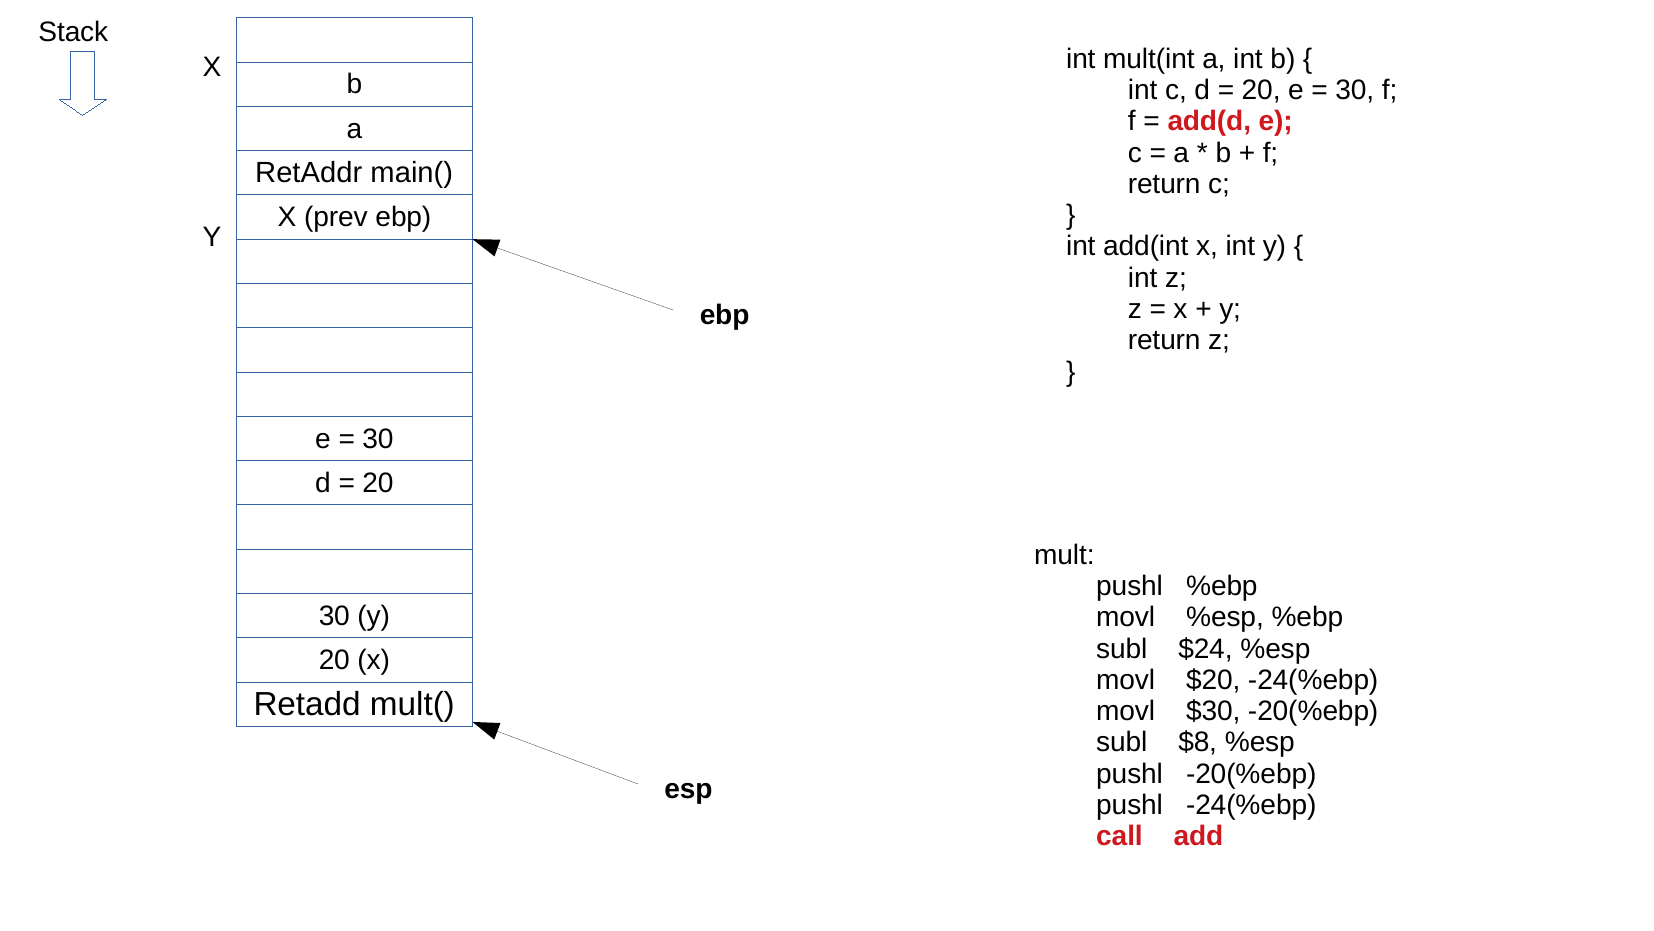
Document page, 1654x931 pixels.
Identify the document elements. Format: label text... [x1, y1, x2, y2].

text_box d = 20 [236, 460, 473, 505]
text_box e = 30 [236, 417, 473, 460]
text_box RetAddr main() [236, 150, 473, 194]
text_box 20 (x) [236, 637, 473, 682]
text_box 30 (y) [236, 593, 473, 637]
text_box X (prev ebp) [236, 194, 473, 239]
text_box mult: pushl %ebp movl %esp, %ebp subl $24, %esp movl $20, -24(%ebp) movl $30, -20(%ebp) subl $8, %esp pushl -20(%ebp) pushl -24(%ebp) call add [1019, 531, 1512, 860]
text_box int mult(int a, int b) { int c, d = 20, e = 30, f; f = add(d, e); c = a * b + f; return c; } int add(int x, int y) { int z; z = x + y; return z; } [1051, 35, 1529, 395]
text_box a [236, 106, 473, 150]
text_box X [129, 44, 237, 91]
text_box esp [649, 766, 780, 813]
text_box Stack [23, 8, 154, 55]
text_box ebp [685, 292, 815, 339]
text_box Retadd mult() [236, 682, 473, 727]
text_box b [236, 62, 473, 106]
text_box Y [129, 214, 237, 261]
